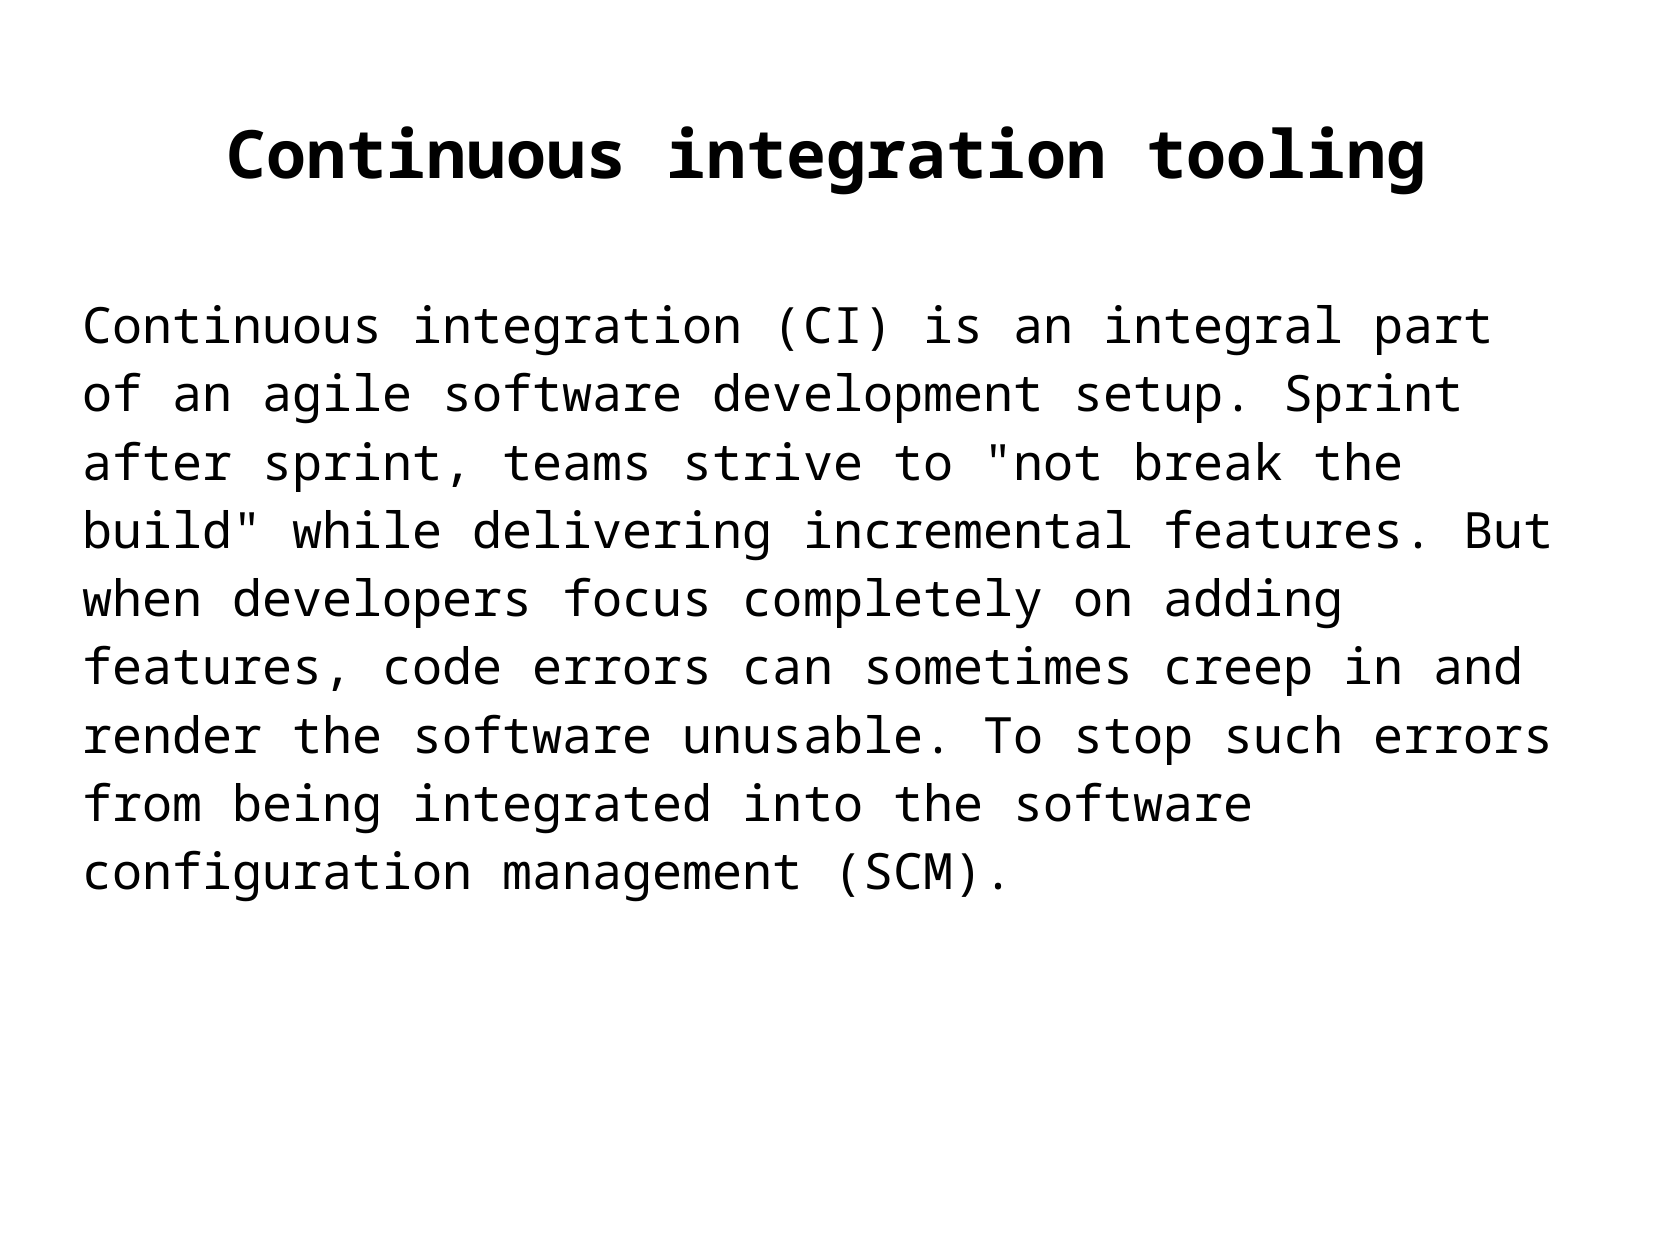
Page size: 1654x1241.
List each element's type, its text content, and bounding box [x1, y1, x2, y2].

list Continuous integration (CI) is an integral part of an agile software development setup. Sprint after sprint, teams strive to "not break the build" while delivering incremental features. But when developers focus completely on adding features, code errors can sometimes creep in and render the software unusable. To stop such errors from being integrated into the software configuration management (SCM). [82, 290, 1571, 1010]
title Continuous integration tooling [82, 49, 1571, 257]
